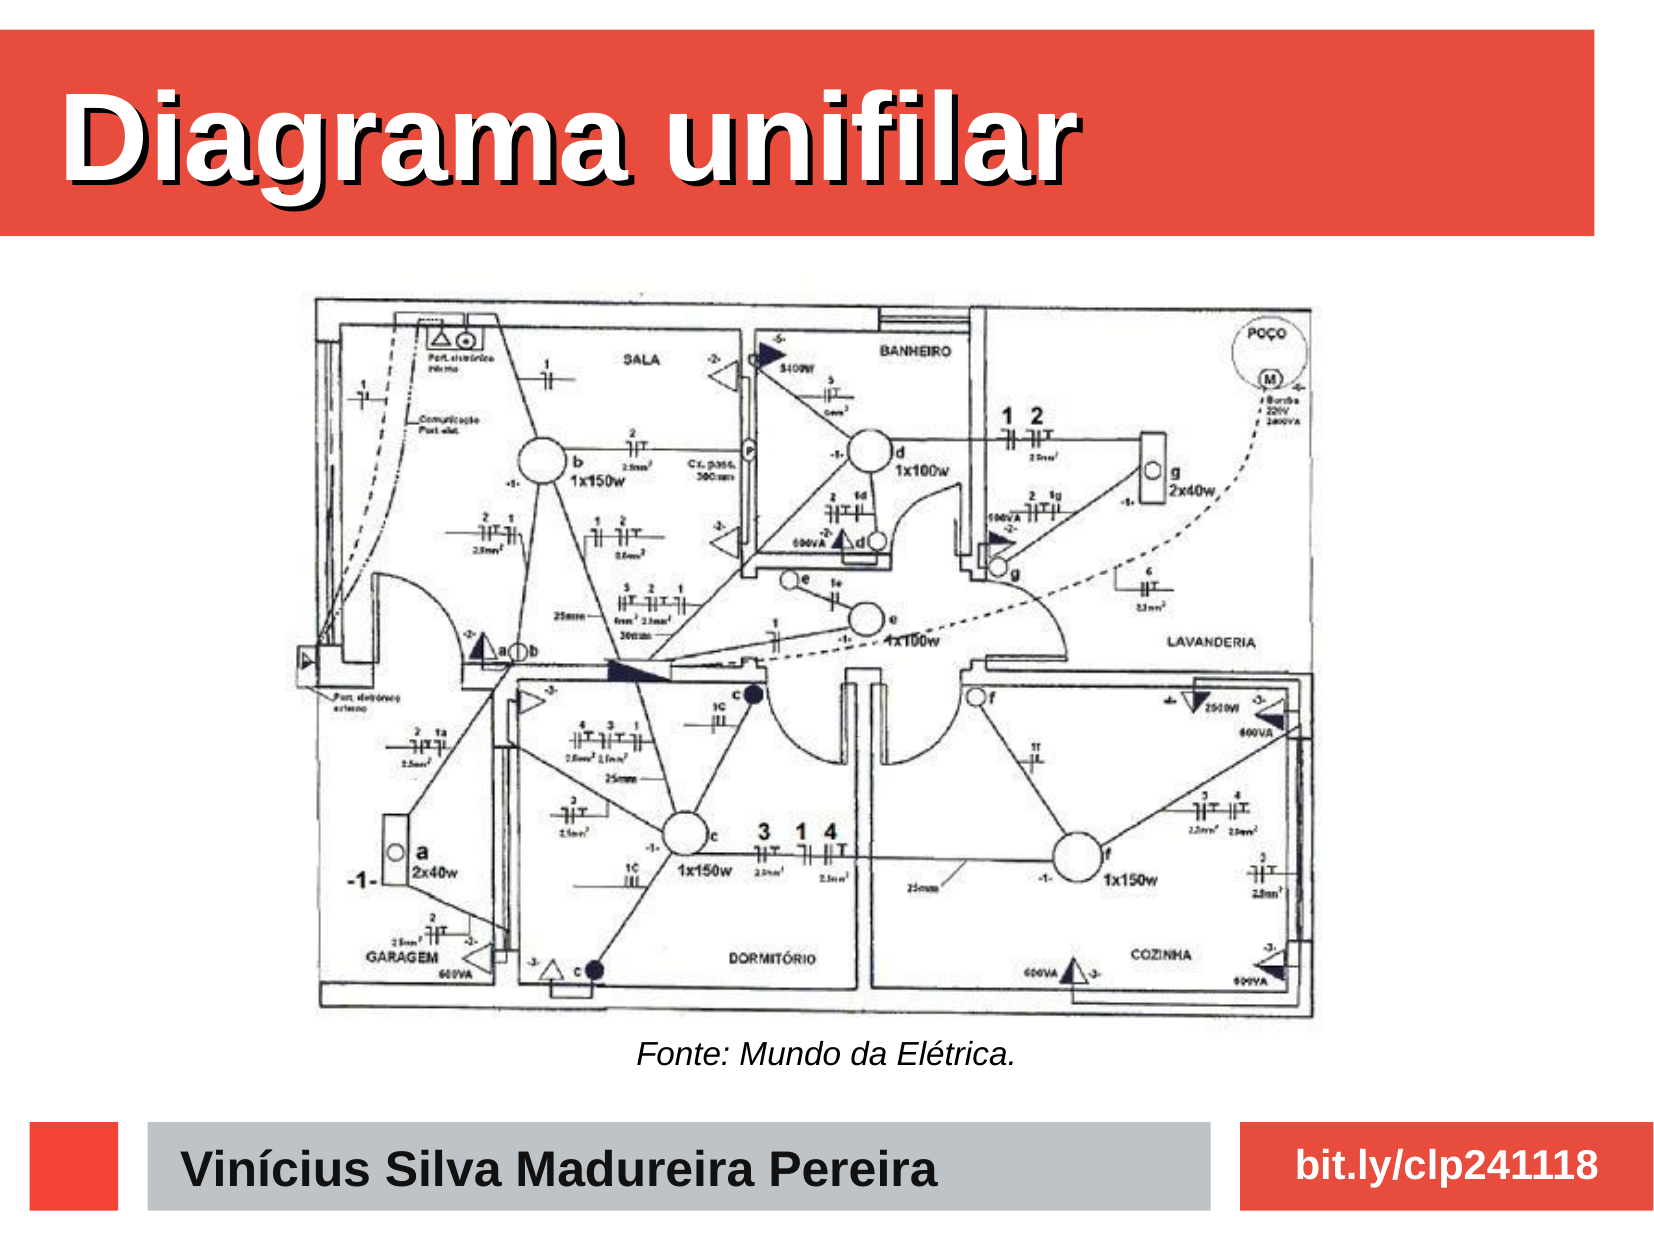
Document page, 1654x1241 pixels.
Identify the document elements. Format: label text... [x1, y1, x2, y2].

text_box Vinícius Silva Madureira Pereira [165, 1133, 1170, 1205]
picture [271, 247, 1382, 1105]
text_box bit.ly/clp241118 [1228, 1133, 1654, 1205]
title Diagrama unifilar [59, 59, 1595, 207]
